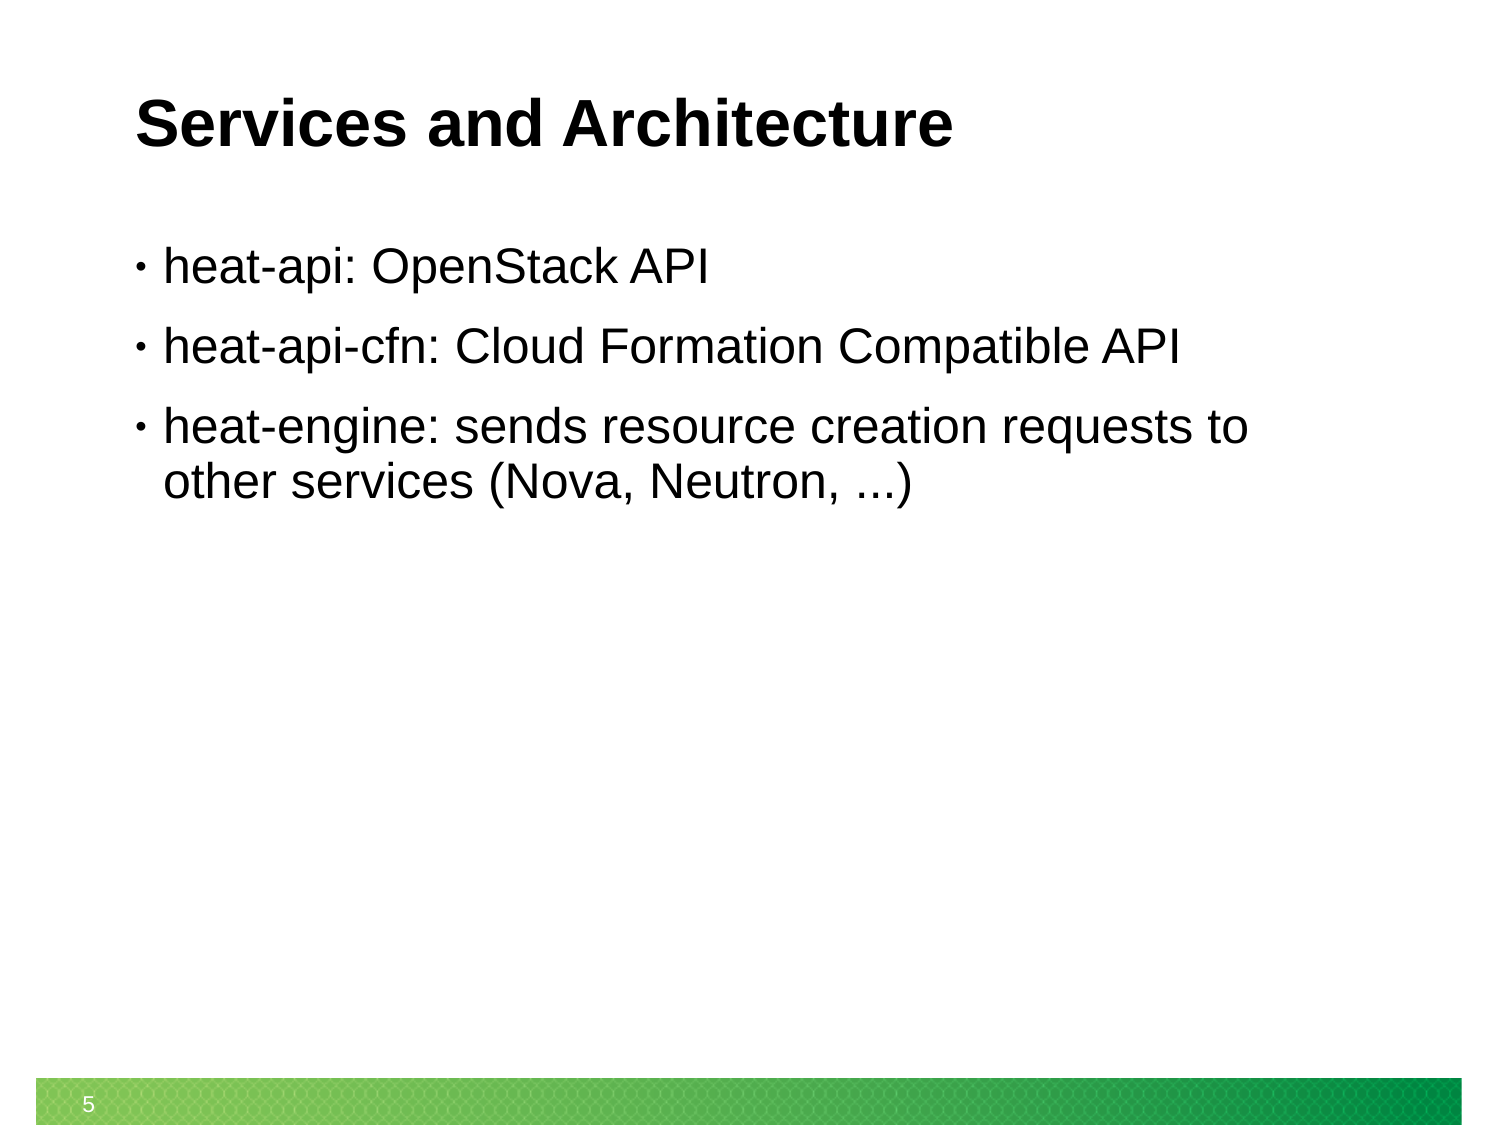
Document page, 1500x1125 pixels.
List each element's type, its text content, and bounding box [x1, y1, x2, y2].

list heat-api: OpenStack API heat-api-cfn: Cloud Formation Compatible API heat-engine: sends resource creation requests to other services (Nova, Neutron, ...) [135, 238, 1372, 892]
title Services and Architecture [135, 41, 1372, 204]
picture [36, 1078, 1462, 1125]
